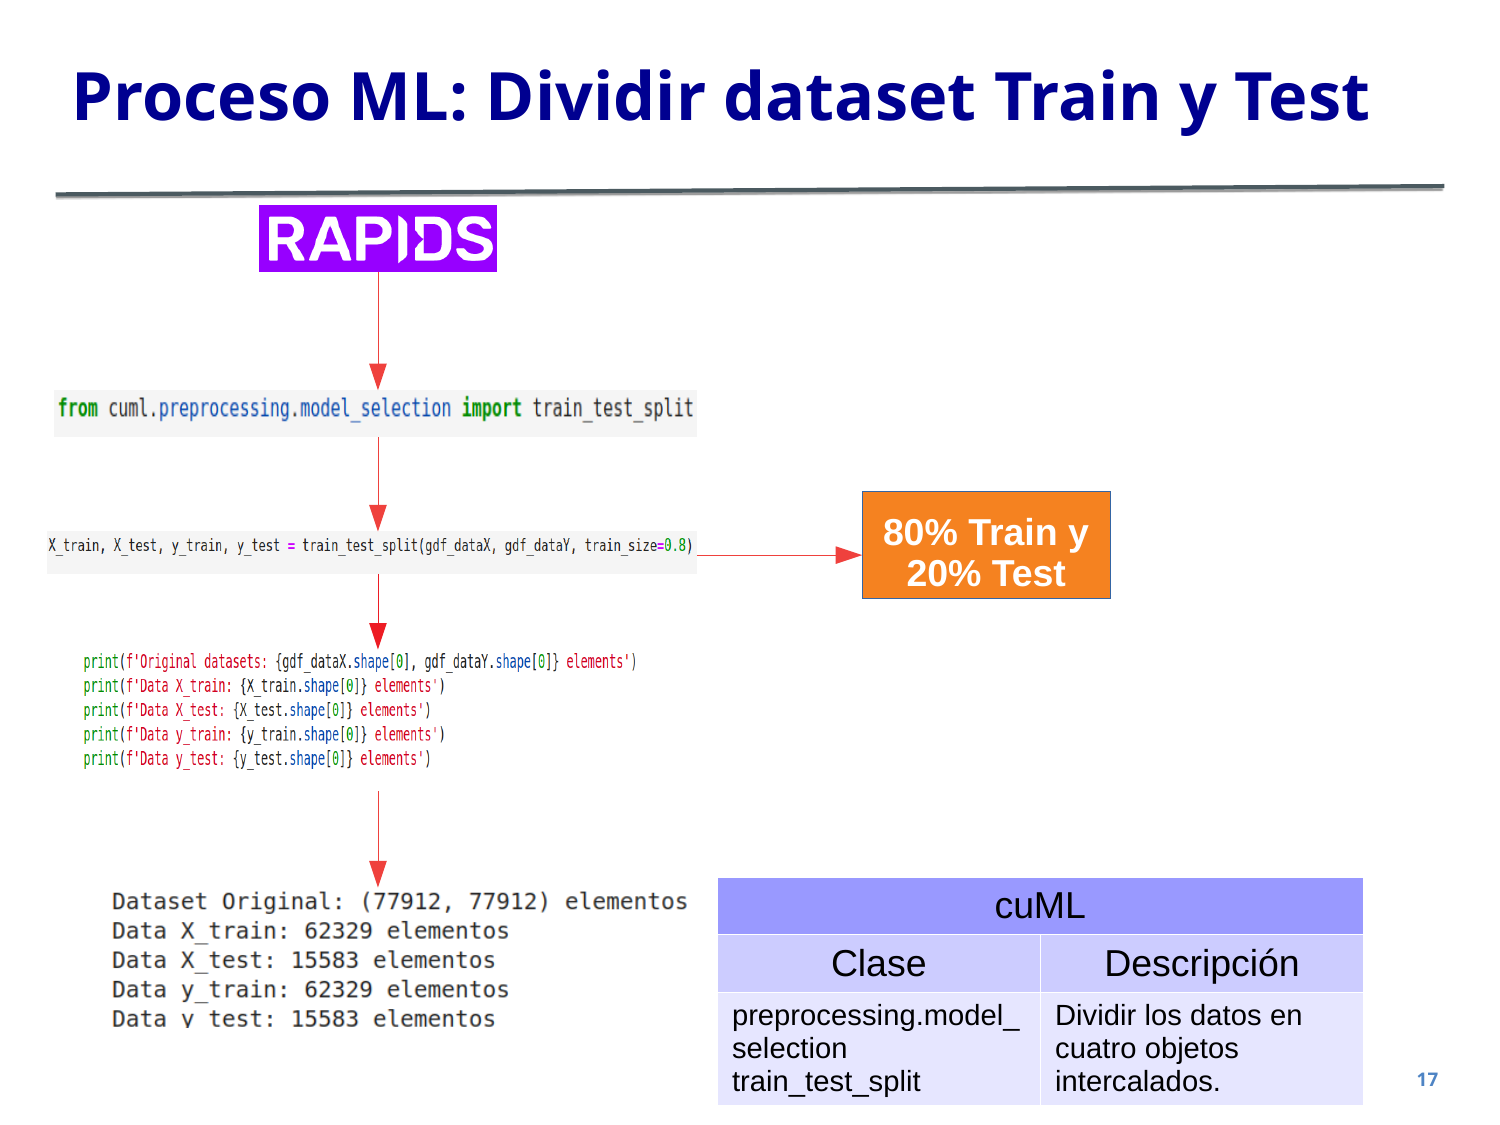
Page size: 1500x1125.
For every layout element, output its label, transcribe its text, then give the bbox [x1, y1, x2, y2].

picture [47, 531, 697, 574]
picture [82, 649, 638, 771]
picture [106, 887, 702, 1028]
slide_number <número> [1390, 1059, 1454, 1104]
title Proceso ML: Dividir dataset Train y Test [56, 45, 1442, 143]
picture [54, 390, 697, 438]
table_cell Dividir los datos en cuatro objetos intercalados. [1041, 993, 1363, 1105]
table_cell Descripción [1041, 935, 1363, 992]
table_cell Clase [718, 935, 1040, 992]
table_cell preprocessing.model_selection train_test_split [718, 993, 1040, 1105]
table_header cuML [718, 878, 1363, 934]
picture [259, 205, 497, 272]
text_box 80% Train y 20% Test [850, 503, 1123, 603]
text_box [862, 491, 1111, 503]
